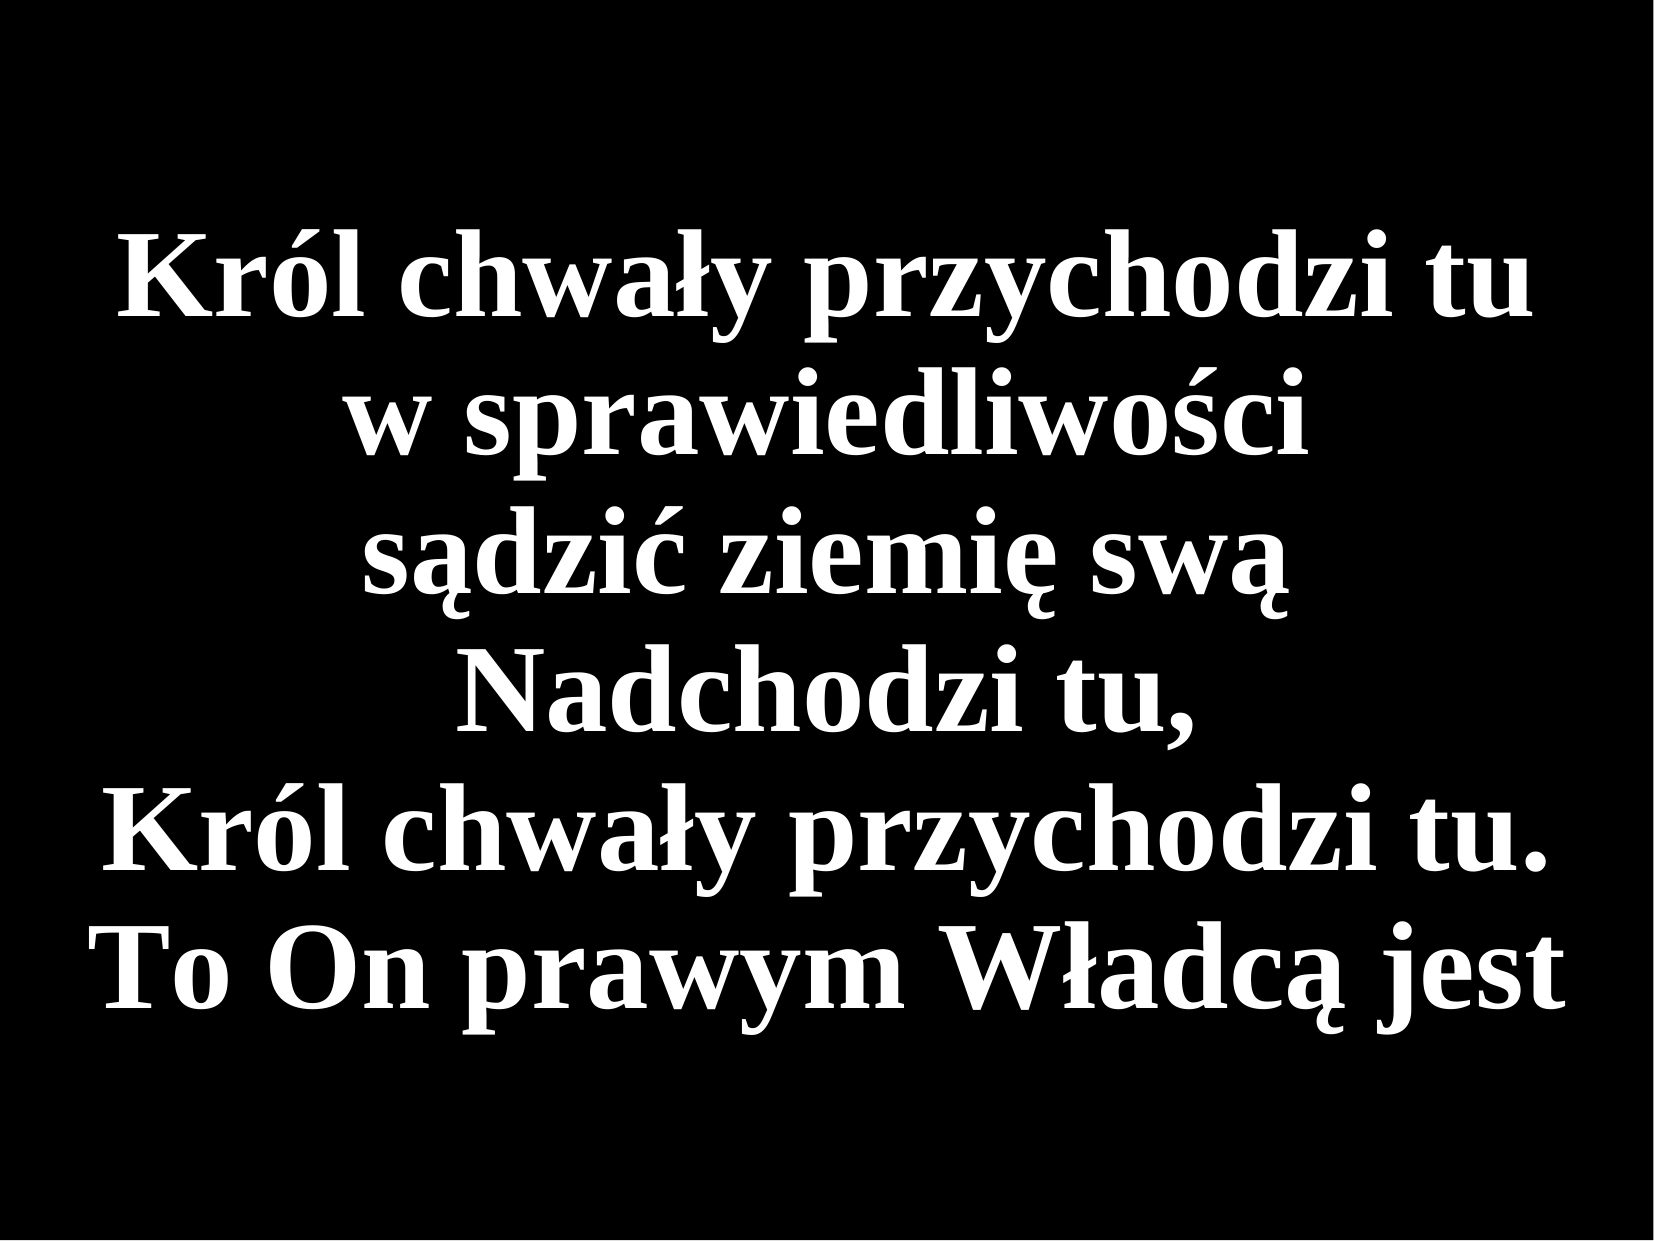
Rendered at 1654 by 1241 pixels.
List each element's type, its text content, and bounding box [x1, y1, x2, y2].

title Król chwały przychodzi tu w sprawiedliwości sądzić ziemię swą Nadchodzi tu, Król chwały przychodzi tu. To On prawym Władcą jest [0, 0, 1654, 1241]
